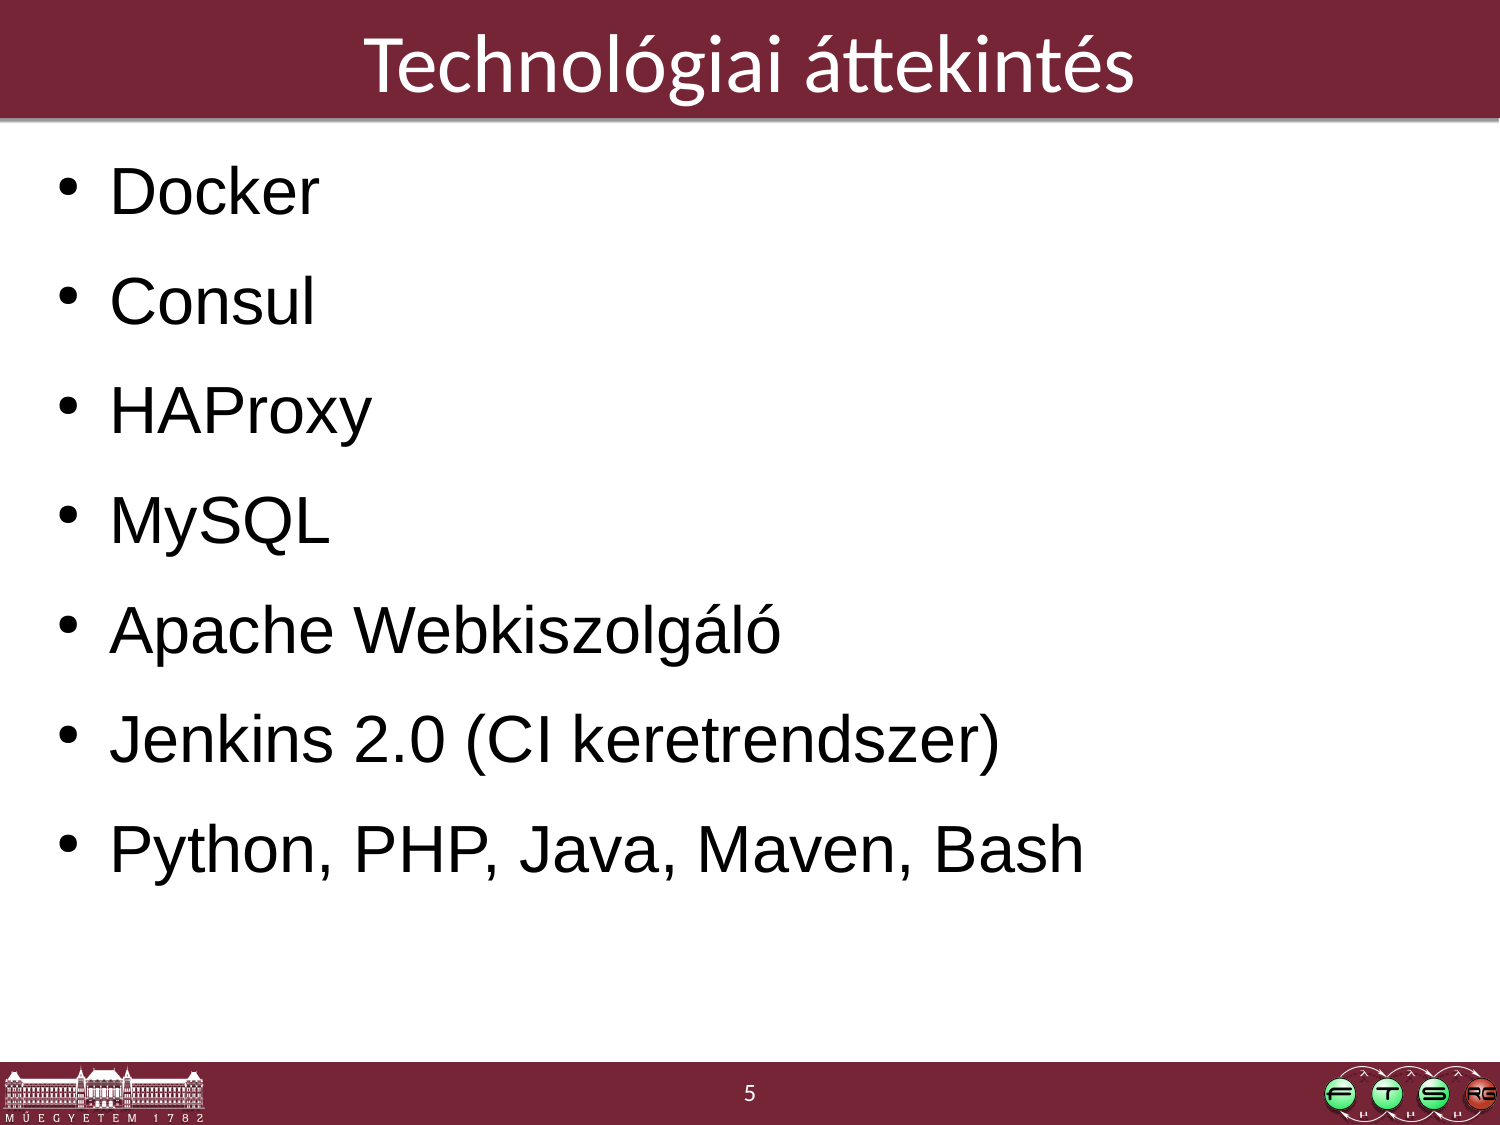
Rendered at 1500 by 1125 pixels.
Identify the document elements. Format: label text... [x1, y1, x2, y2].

text_box <number> [581, 1061, 919, 1122]
picture [3, 1064, 205, 1122]
list Docker Consul HAProxy MySQL Apache Webkiszolgáló Jenkins 2.0 (CI keretrendszer) Python, PHP, Java, Maven, Bash [23, 140, 1477, 1048]
title Technológiai áttekintés [0, 0, 1500, 119]
picture [1324, 1066, 1497, 1122]
